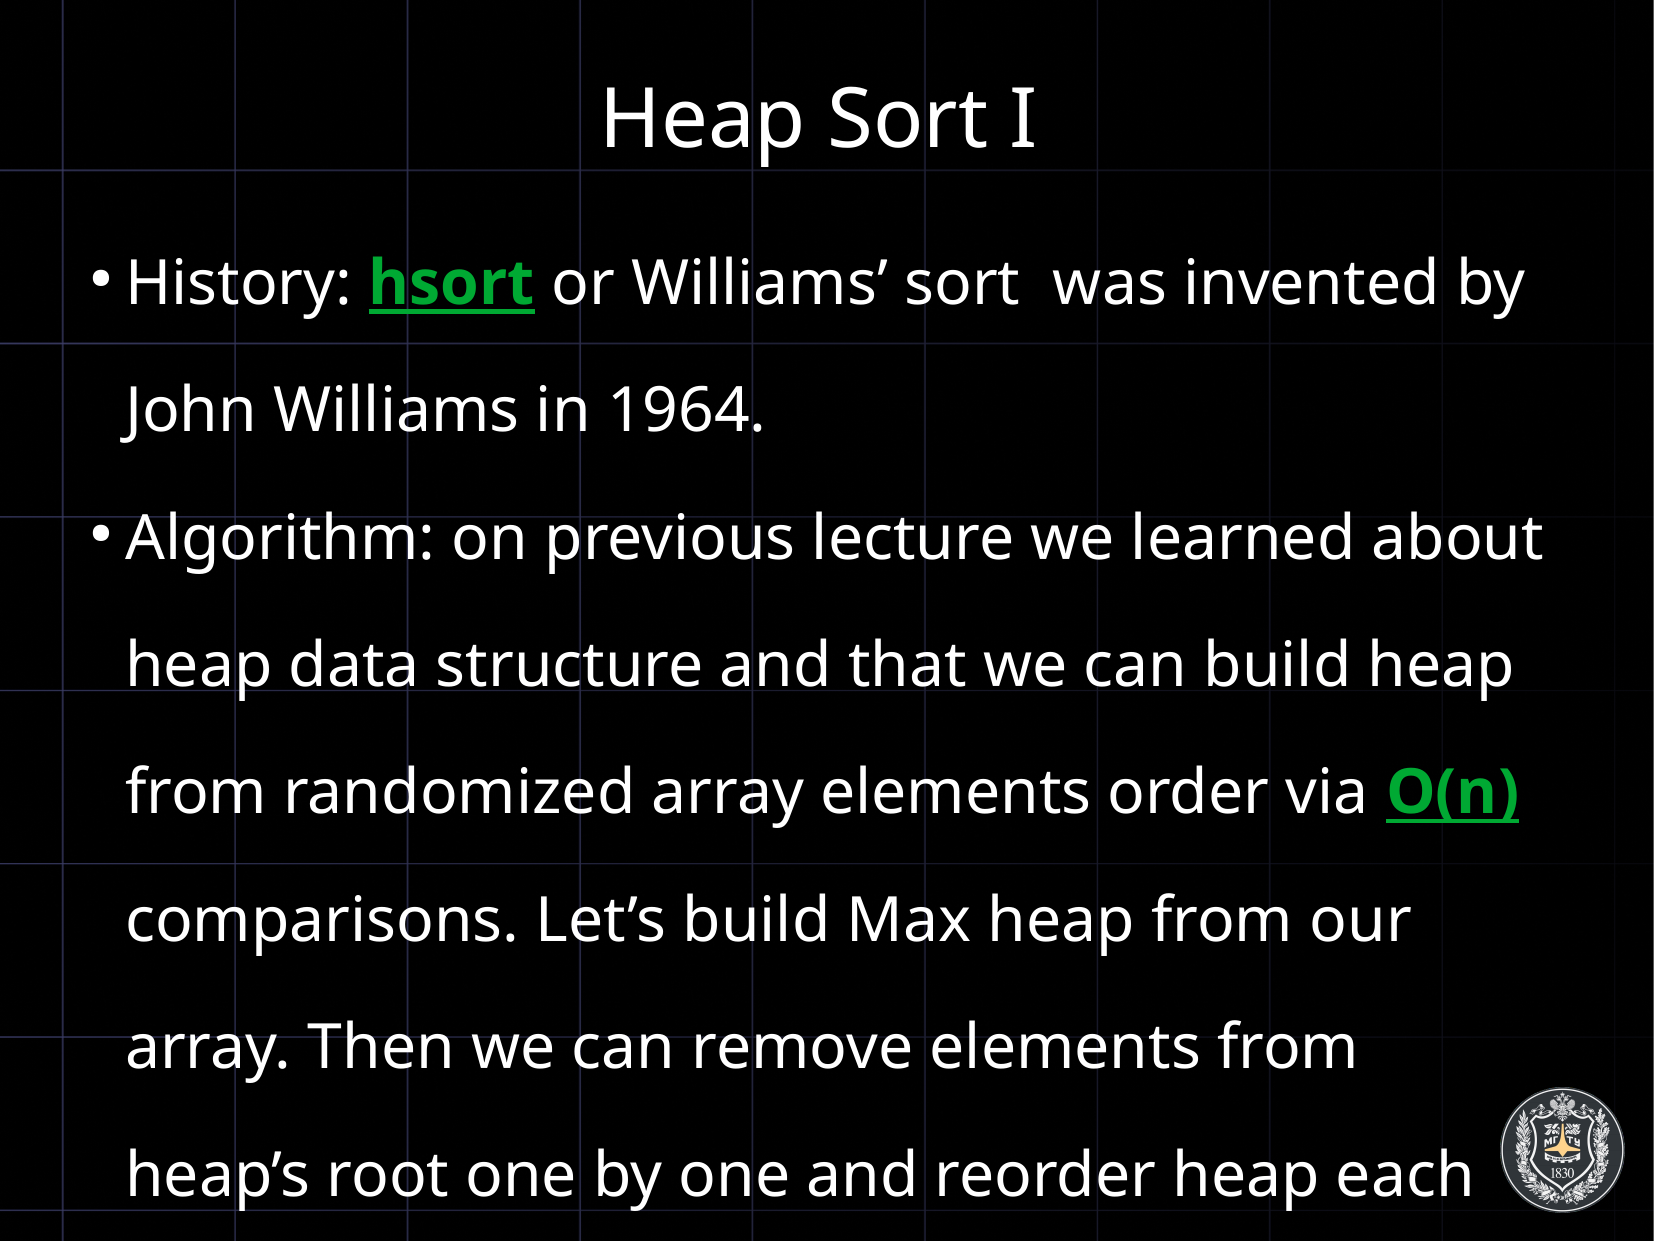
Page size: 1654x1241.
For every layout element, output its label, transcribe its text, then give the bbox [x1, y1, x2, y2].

text_box History: hsort or Williams’ sort was invented by John Williams in 1964. Algorithm: on previous lecture we learned about heap data structure and that we can build heap from randomized array elements order via O(n) comparisons. Let’s build Max heap from our array. Then we can remove elements from heap’s root one by one and reorder heap each time, when new root element is removed. Removed elements is placed in the end of the array, so heap size is decreased. [75, 187, 1576, 1140]
title Heap Sort I [75, 37, 1564, 187]
picture [0, 0, 1654, 1241]
